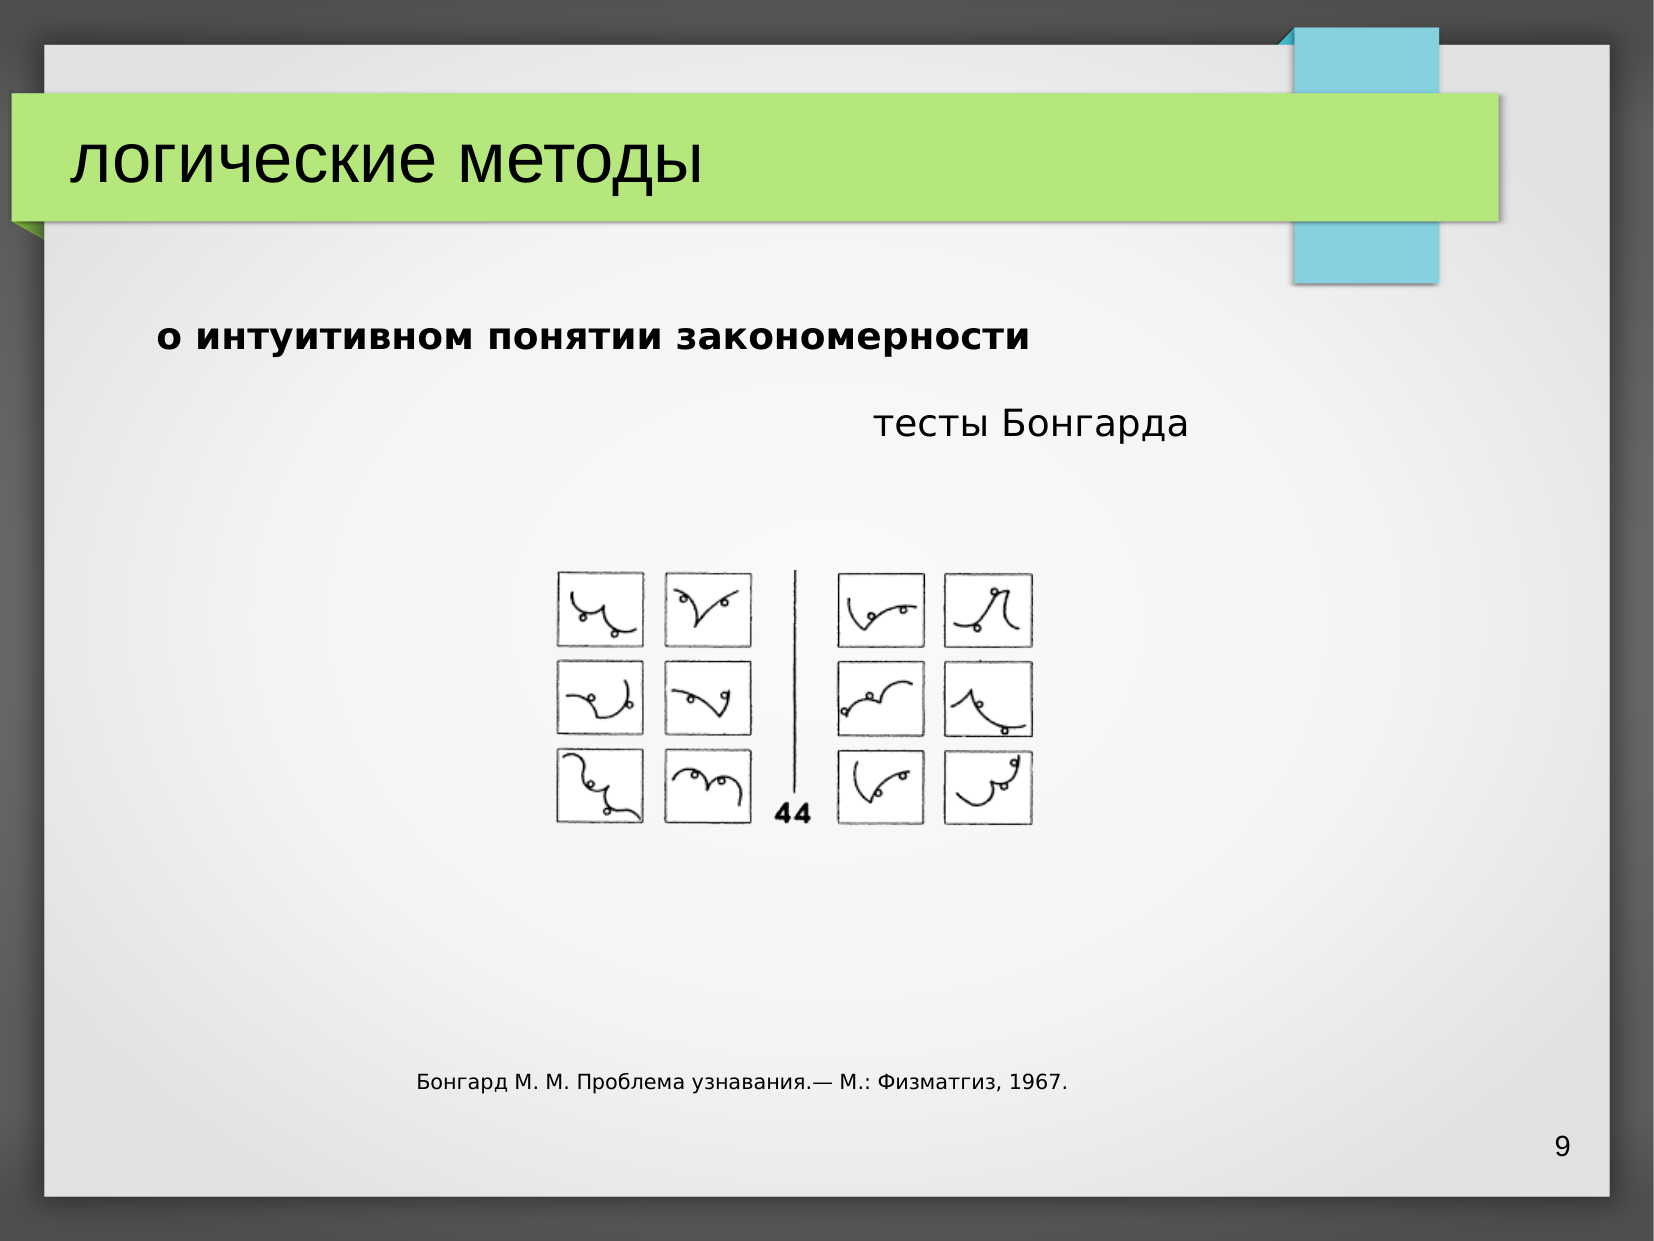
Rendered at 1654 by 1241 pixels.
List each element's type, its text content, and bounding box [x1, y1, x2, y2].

title логические методы [70, 118, 1205, 199]
text_box о интуитивном понятии закономерности тесты Бонгарда [141, 307, 1205, 461]
text_box Бонгард М. М. Проблема узнавания.— М.: Физматгиз, 1967. [401, 1062, 1124, 1114]
picture [0, 0, 1654, 1241]
